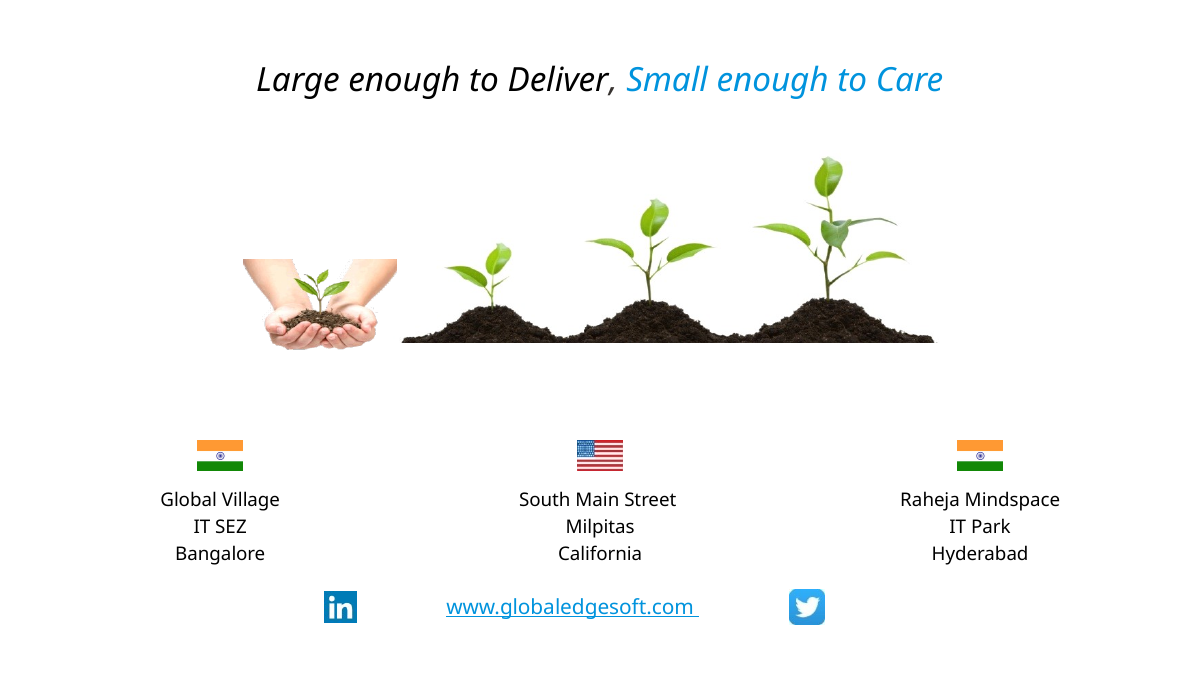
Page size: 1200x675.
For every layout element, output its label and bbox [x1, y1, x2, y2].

picture [577, 440, 623, 471]
picture [243, 117, 957, 350]
picture [337, 603, 353, 619]
picture [197, 440, 243, 471]
picture [789, 589, 825, 625]
picture [957, 440, 1003, 471]
picture [329, 596, 334, 619]
